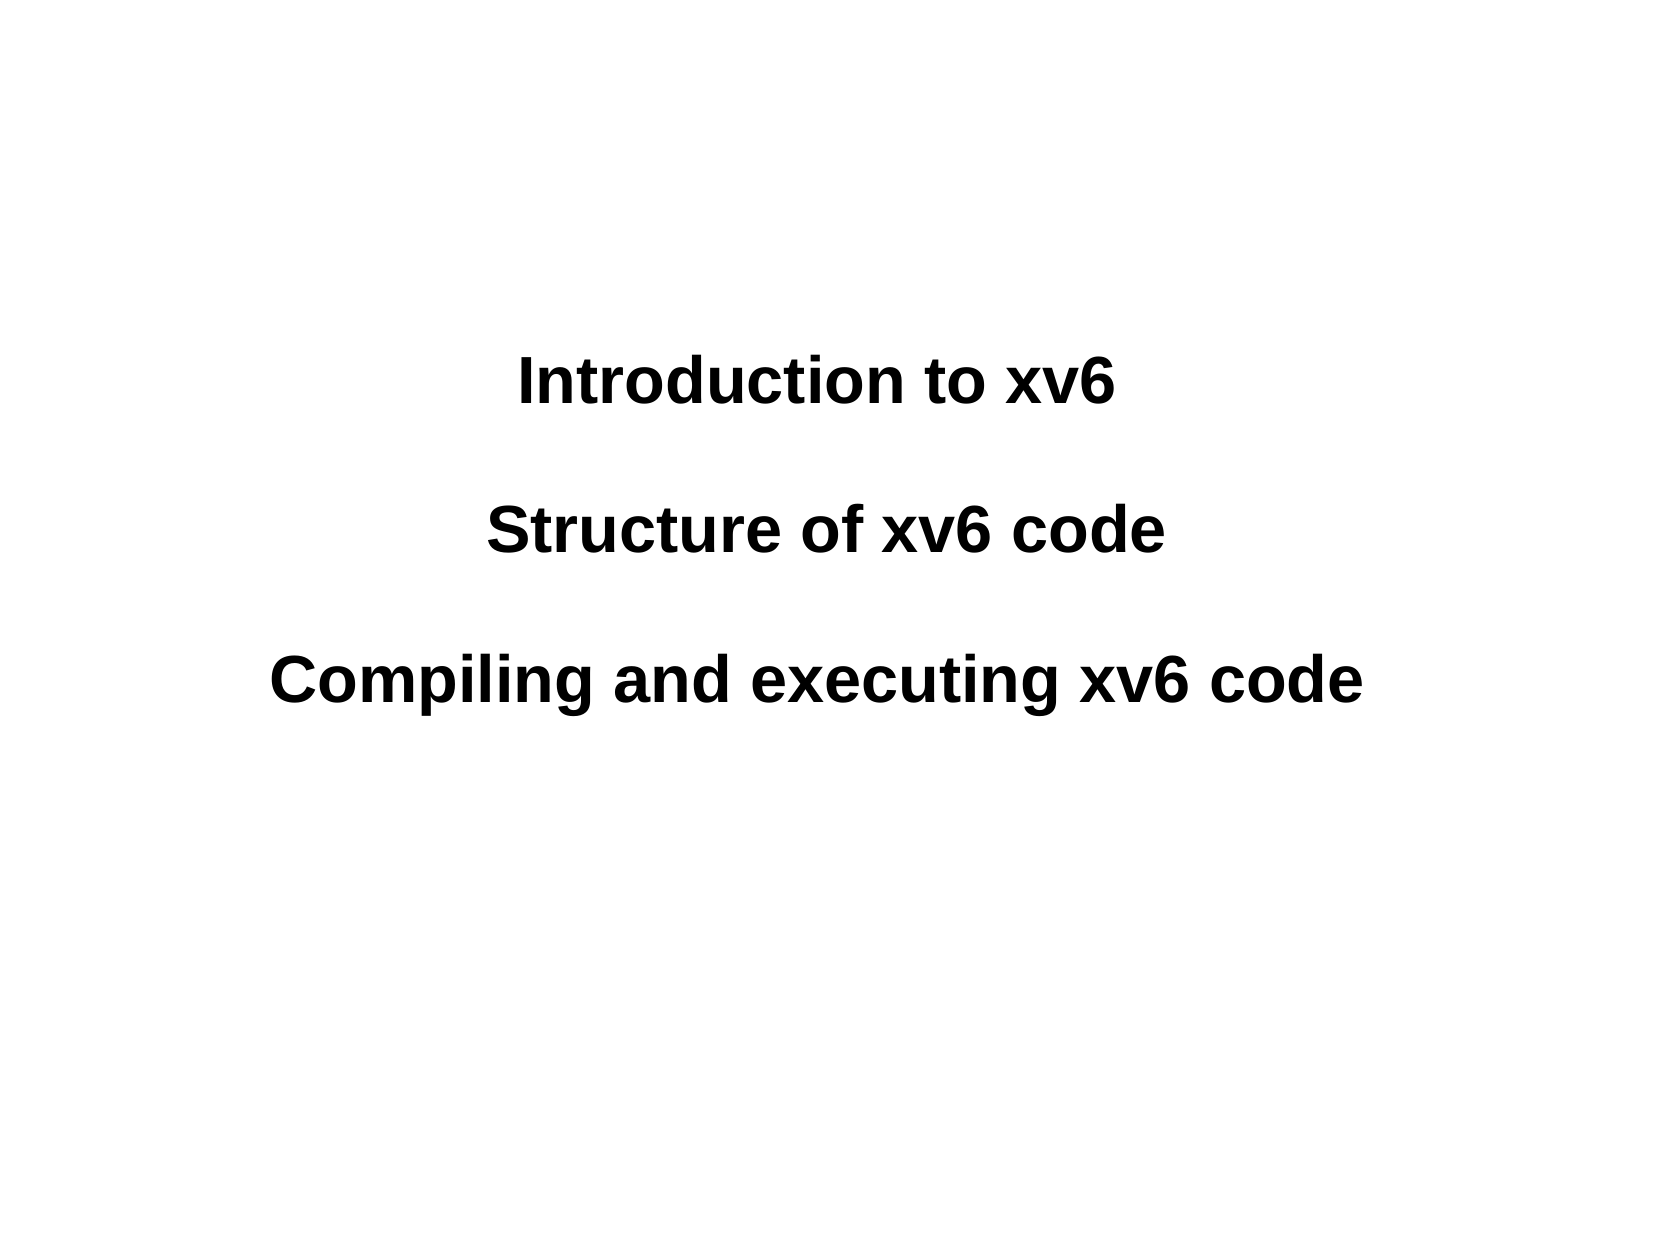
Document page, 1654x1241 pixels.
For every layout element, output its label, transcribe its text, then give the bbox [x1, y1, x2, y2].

subtitle Introduction to xv6 Structure of xv6 code Compiling and executing xv6 code [82, 49, 1571, 1010]
